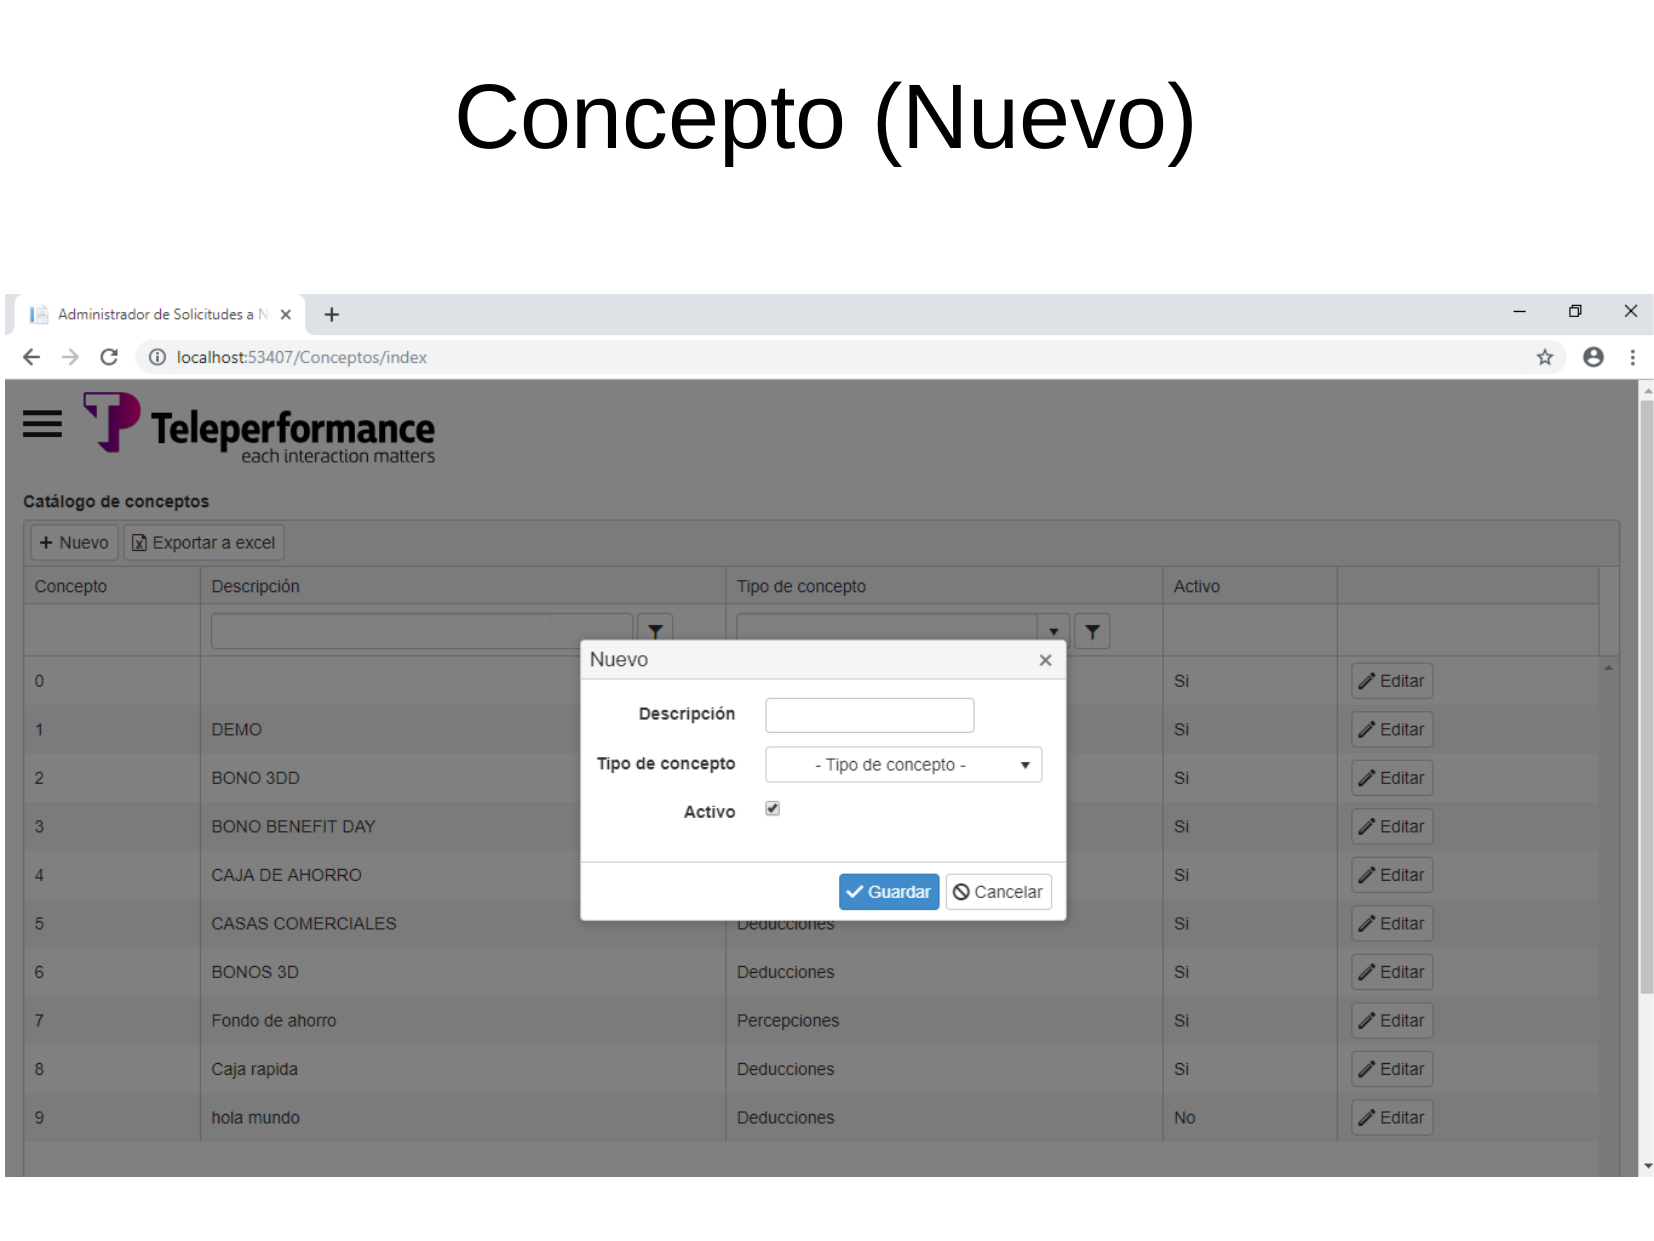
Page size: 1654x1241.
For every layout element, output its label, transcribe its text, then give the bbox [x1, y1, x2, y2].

title Concepto (Nuevo) [82, 49, 1571, 257]
picture [5, 294, 1654, 1177]
